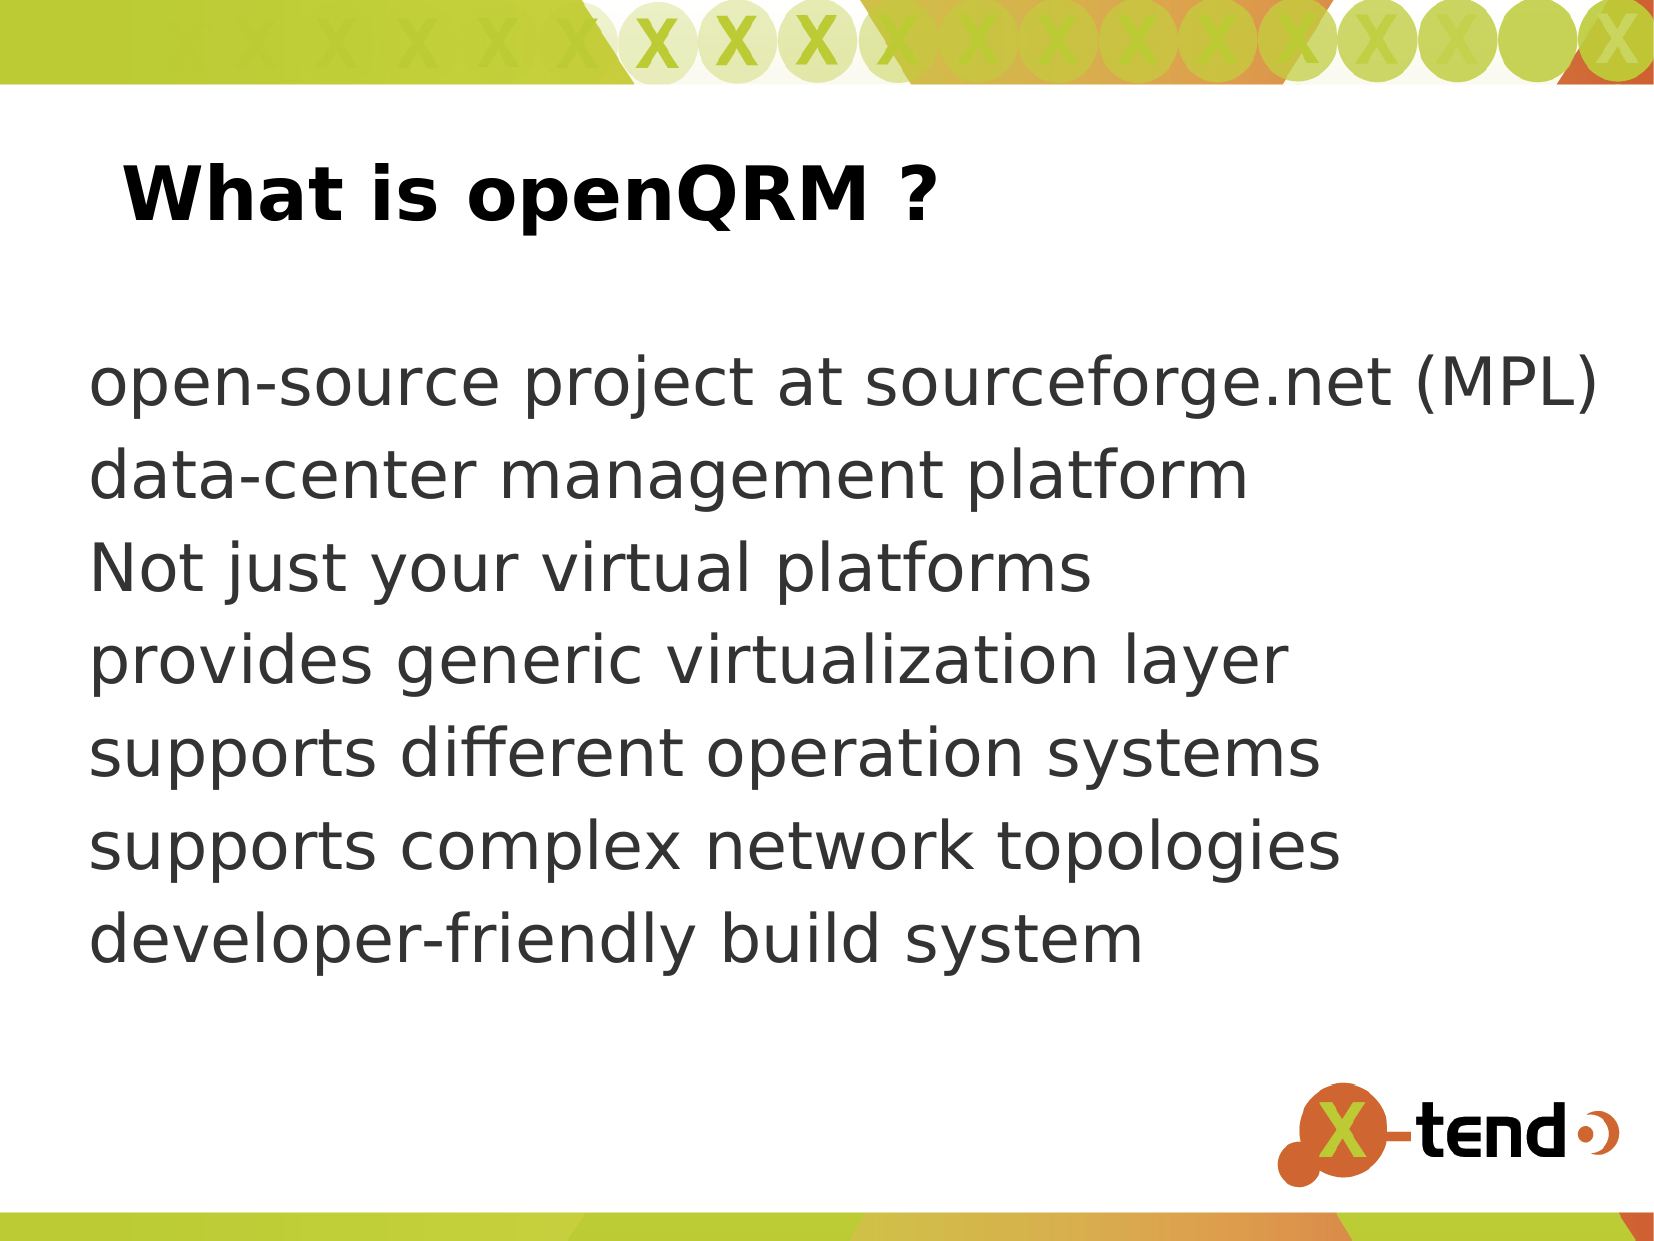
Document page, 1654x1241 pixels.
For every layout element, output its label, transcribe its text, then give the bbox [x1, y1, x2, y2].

text_box open-source project at sourceforge.net (MPL) data-center management platform Not just your virtual platforms provides generic virtualization layer supports different operation systems supports complex network topologies developer-friendly build system [86, 343, 1654, 1181]
title What is openQRM ? [121, 91, 1534, 299]
picture [0, 0, 1654, 1241]
